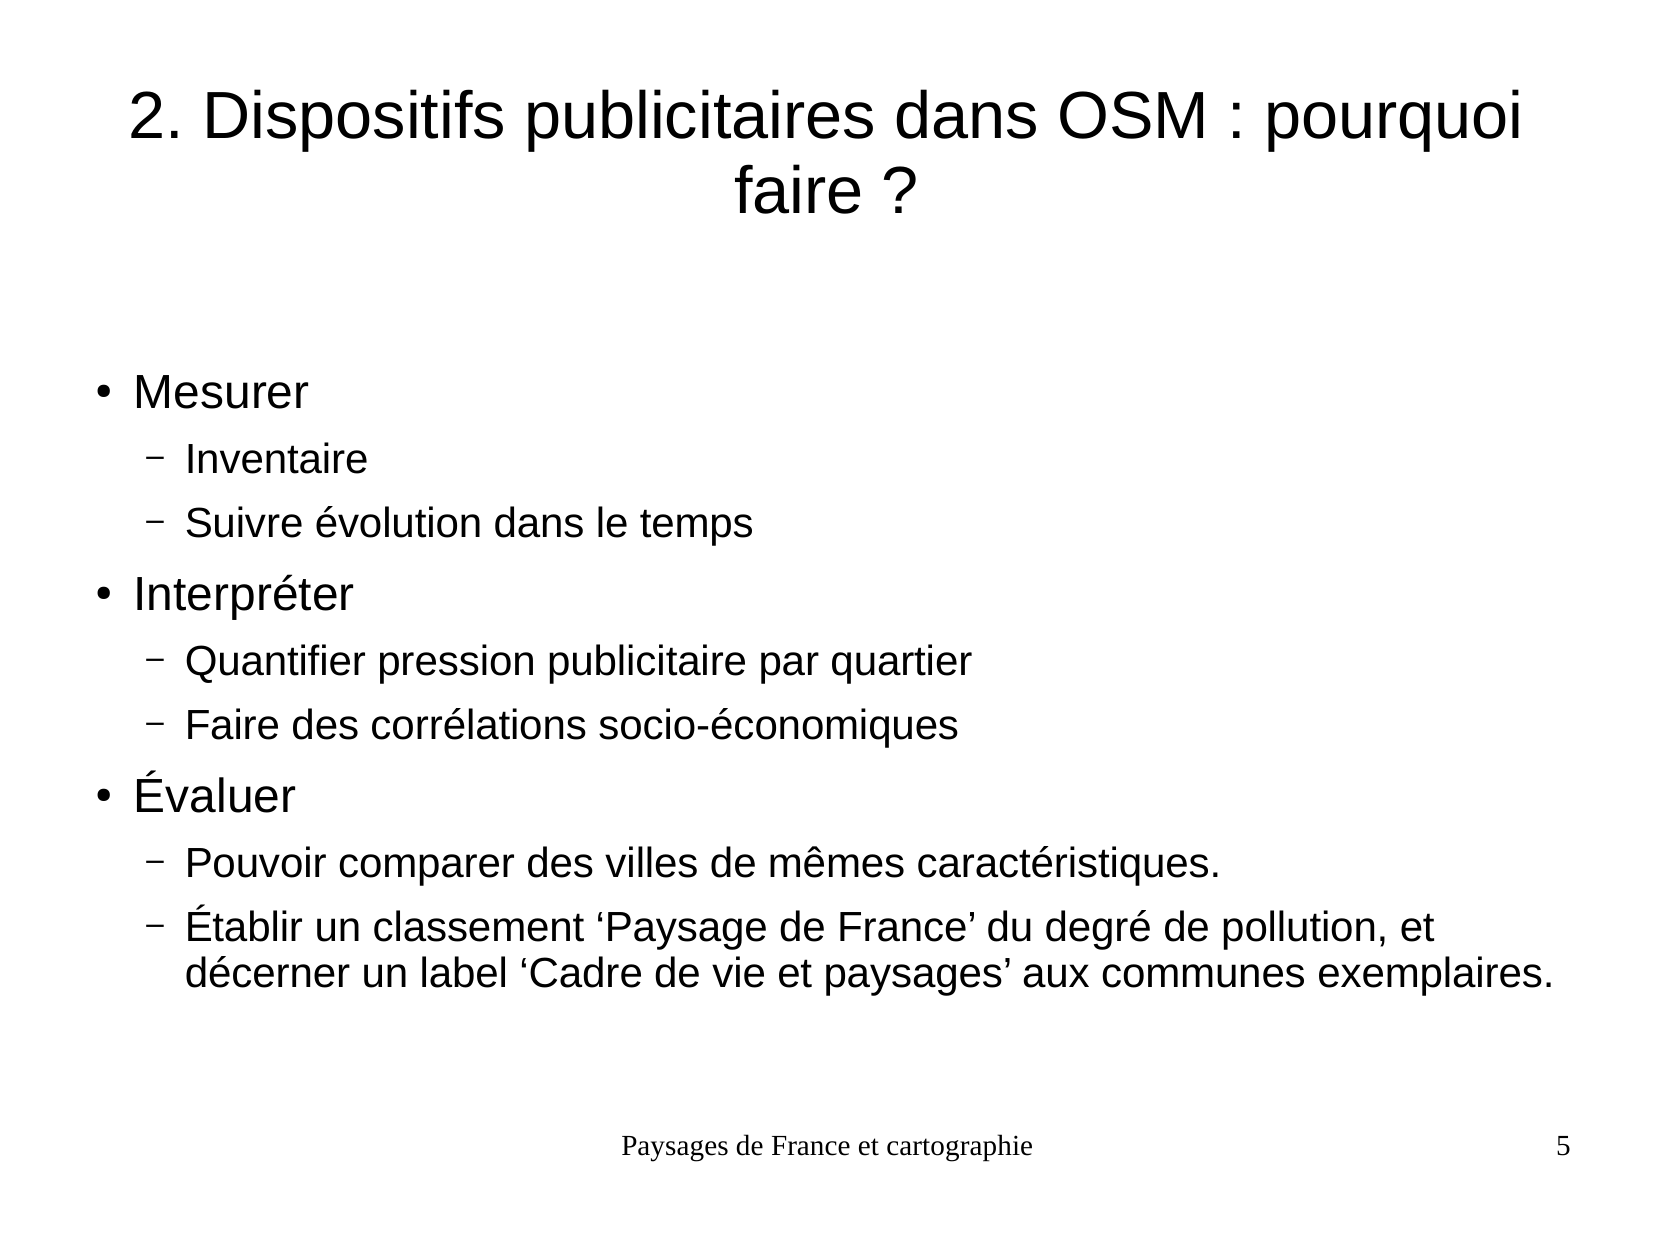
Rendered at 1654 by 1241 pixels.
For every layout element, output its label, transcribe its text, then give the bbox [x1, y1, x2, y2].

list Mesurer Inventaire Suivre évolution dans le temps Interpréter Quantifier pression publicitaire par quartier Faire des corrélations socio-économiques Évaluer Pouvoir comparer des villes de mêmes caractéristiques. Établir un classement ‘Paysage de France’ du degré de pollution, et décerner un label ‘Cadre de vie et paysages’ aux communes exemplaires. [82, 290, 1571, 1010]
title 2. Dispositifs publicitaires dans OSM : pourquoi faire ? [82, 49, 1571, 257]
